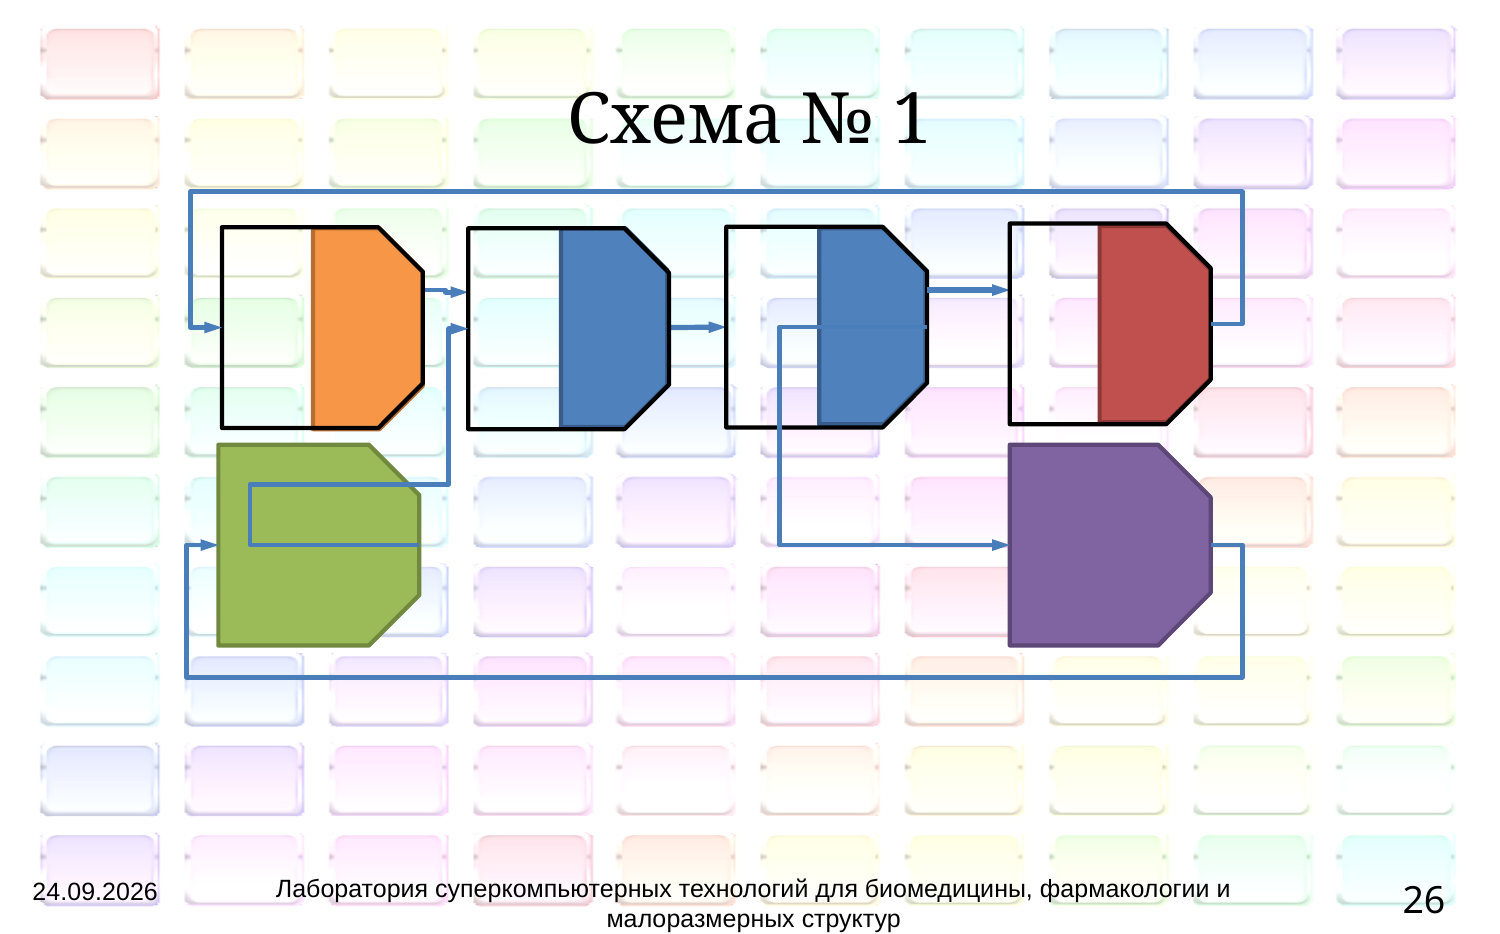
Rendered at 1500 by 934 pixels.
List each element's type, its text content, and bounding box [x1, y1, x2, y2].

title Схема № 1 [75, 65, 1426, 166]
text_box [1099, 226, 1208, 422]
text_box [1009, 444, 1211, 646]
text_box [312, 230, 420, 425]
text_box [819, 329, 925, 425]
text_box [561, 231, 666, 427]
text_box 18.11.2012 [17, 868, 184, 918]
text_box [218, 444, 420, 646]
picture [0, 0, 1500, 933]
text_box <number> [1387, 868, 1473, 918]
text_box [819, 229, 925, 325]
text_box Лаборатория суперкомпьютерных технологий для биомедицины, фармакологии и малоразмерных структур [171, 864, 1338, 915]
text_box [250, 484, 420, 546]
